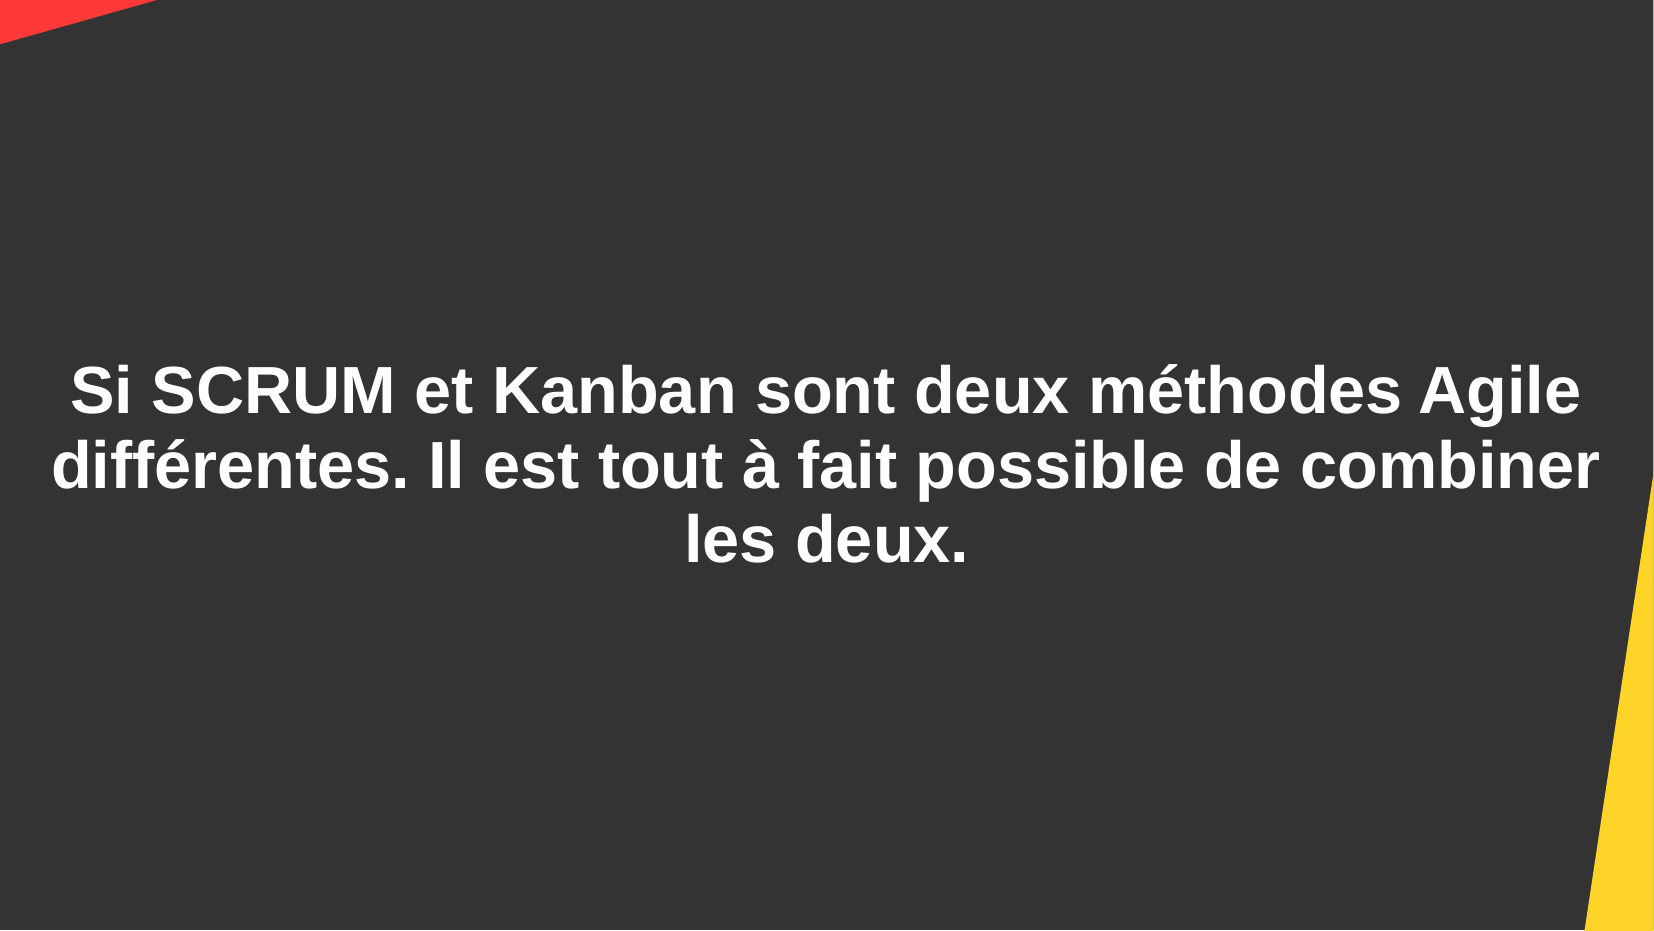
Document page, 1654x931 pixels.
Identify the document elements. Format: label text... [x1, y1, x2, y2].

text_box [1584, 469, 1654, 931]
text_box [0, 0, 157, 45]
title Si SCRUM et Kanban sont deux méthodes Agile différentes. Il est tout à fait possible de combiner les deux. [31, 352, 1622, 578]
